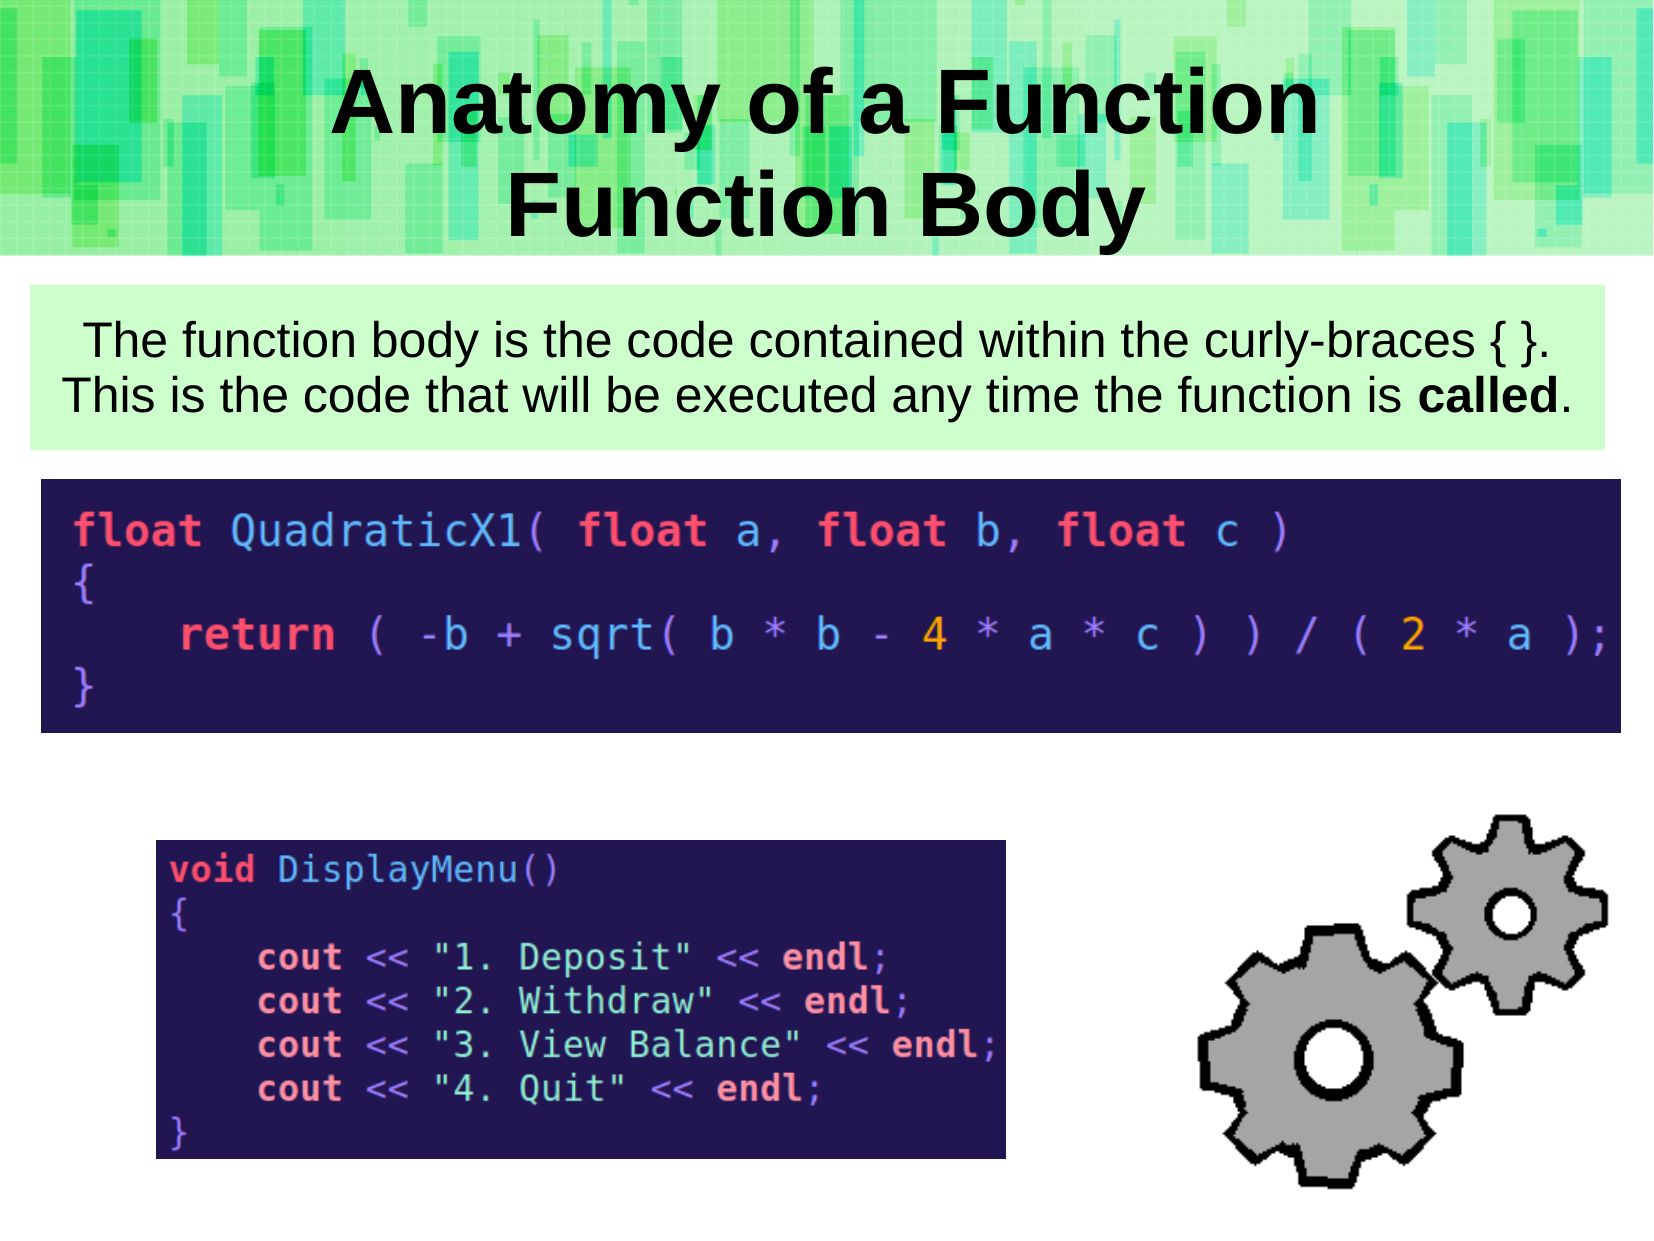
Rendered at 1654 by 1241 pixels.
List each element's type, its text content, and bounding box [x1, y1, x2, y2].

picture [0, 0, 1654, 1241]
text_box The function body is the code contained within the curly-braces { }. This is the code that will be executed any time the function is called. [30, 285, 1606, 451]
title Anatomy of a Function Function Body [82, 49, 1571, 257]
